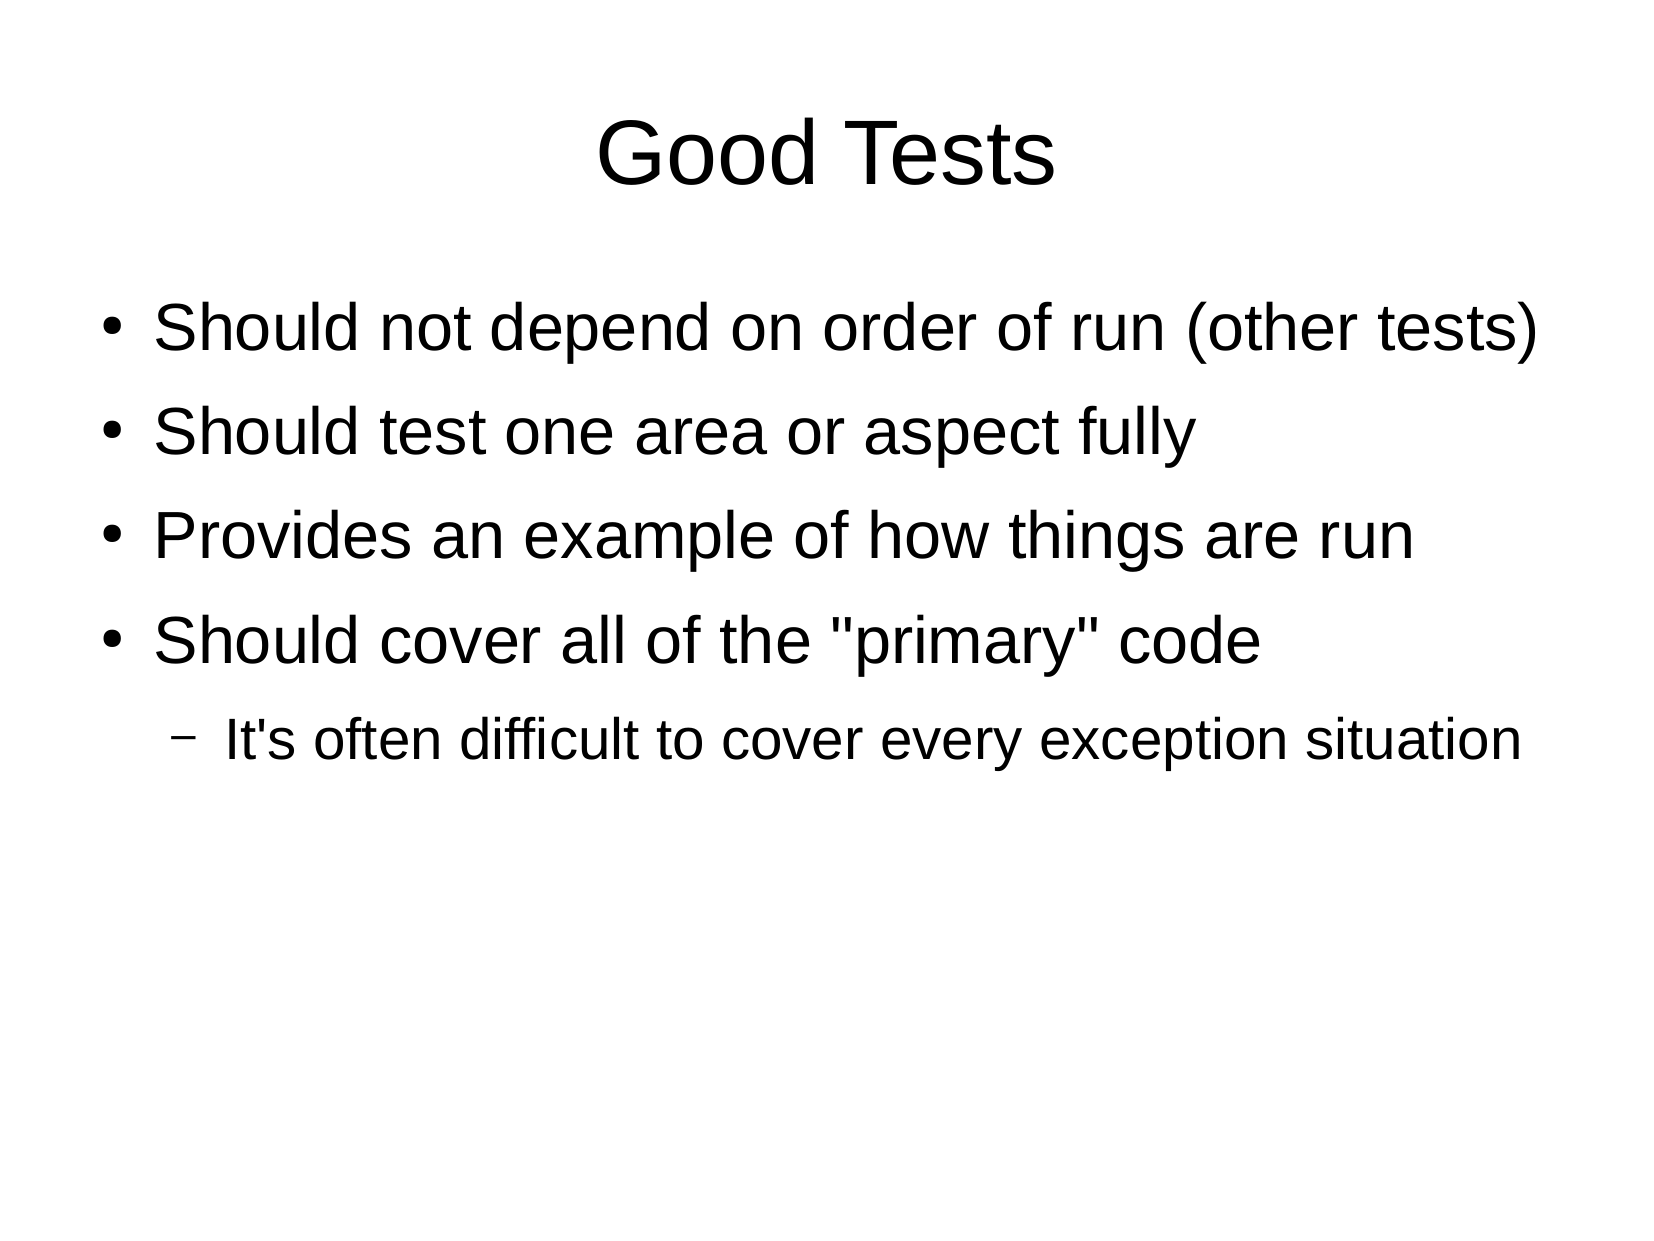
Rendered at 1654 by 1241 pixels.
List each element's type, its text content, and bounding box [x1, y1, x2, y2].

title Good Tests [82, 49, 1571, 257]
list Should not depend on order of run (other tests) Should test one area or aspect fully Provides an example of how things are run Should cover all of the "primary" code It's often difficult to cover every exception situation [82, 290, 1571, 1109]
